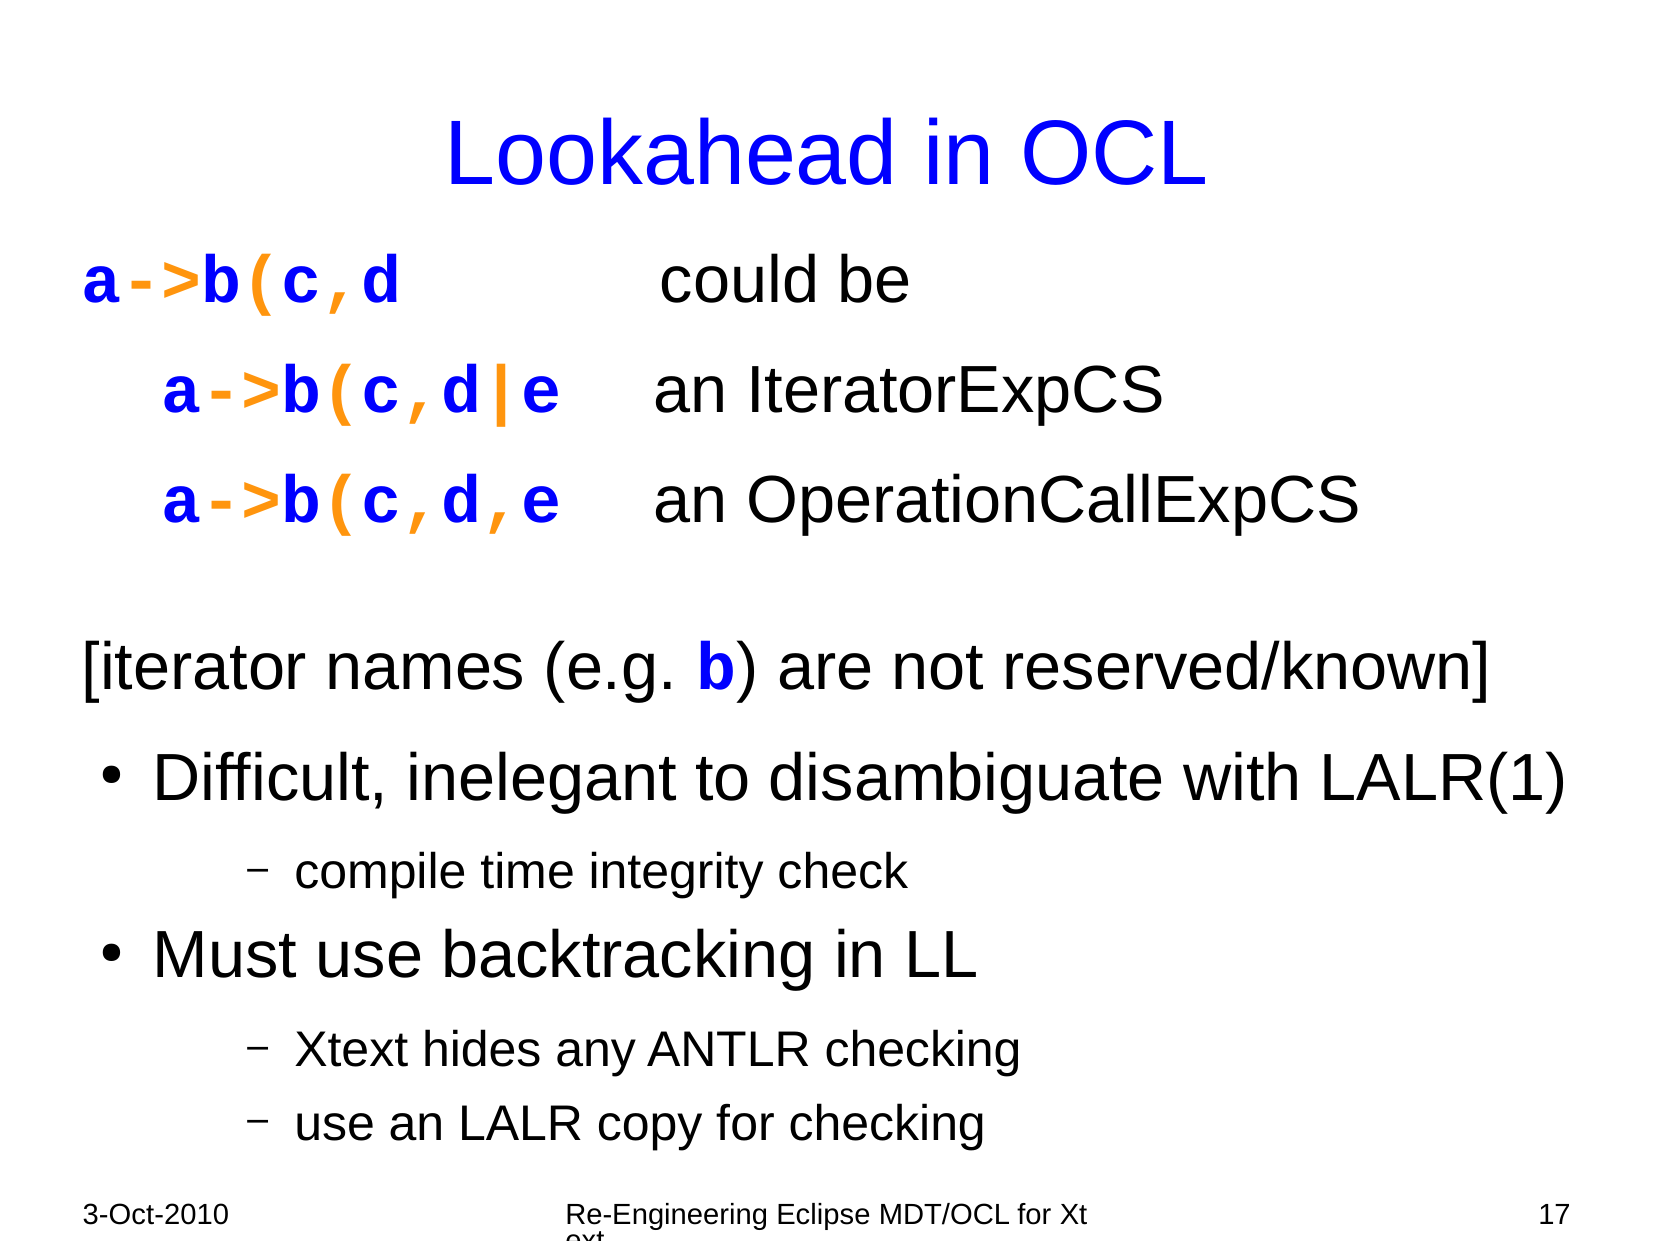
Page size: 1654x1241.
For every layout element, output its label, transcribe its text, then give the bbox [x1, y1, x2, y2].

title Lookahead in OCL [82, 49, 1571, 257]
list a->b(c,d could be a->b(c,d|e an IteratorExpCS a->b(c,d,e an OperationCallExpCS [iterator names (e.g. b) are not reserved/known] Difficult, inelegant to disambiguate with LALR(1) compile time integrity check Must use backtracking in LL Xtext hides any ANTLR checking use an LALR copy for checking [81, 241, 1570, 1151]
